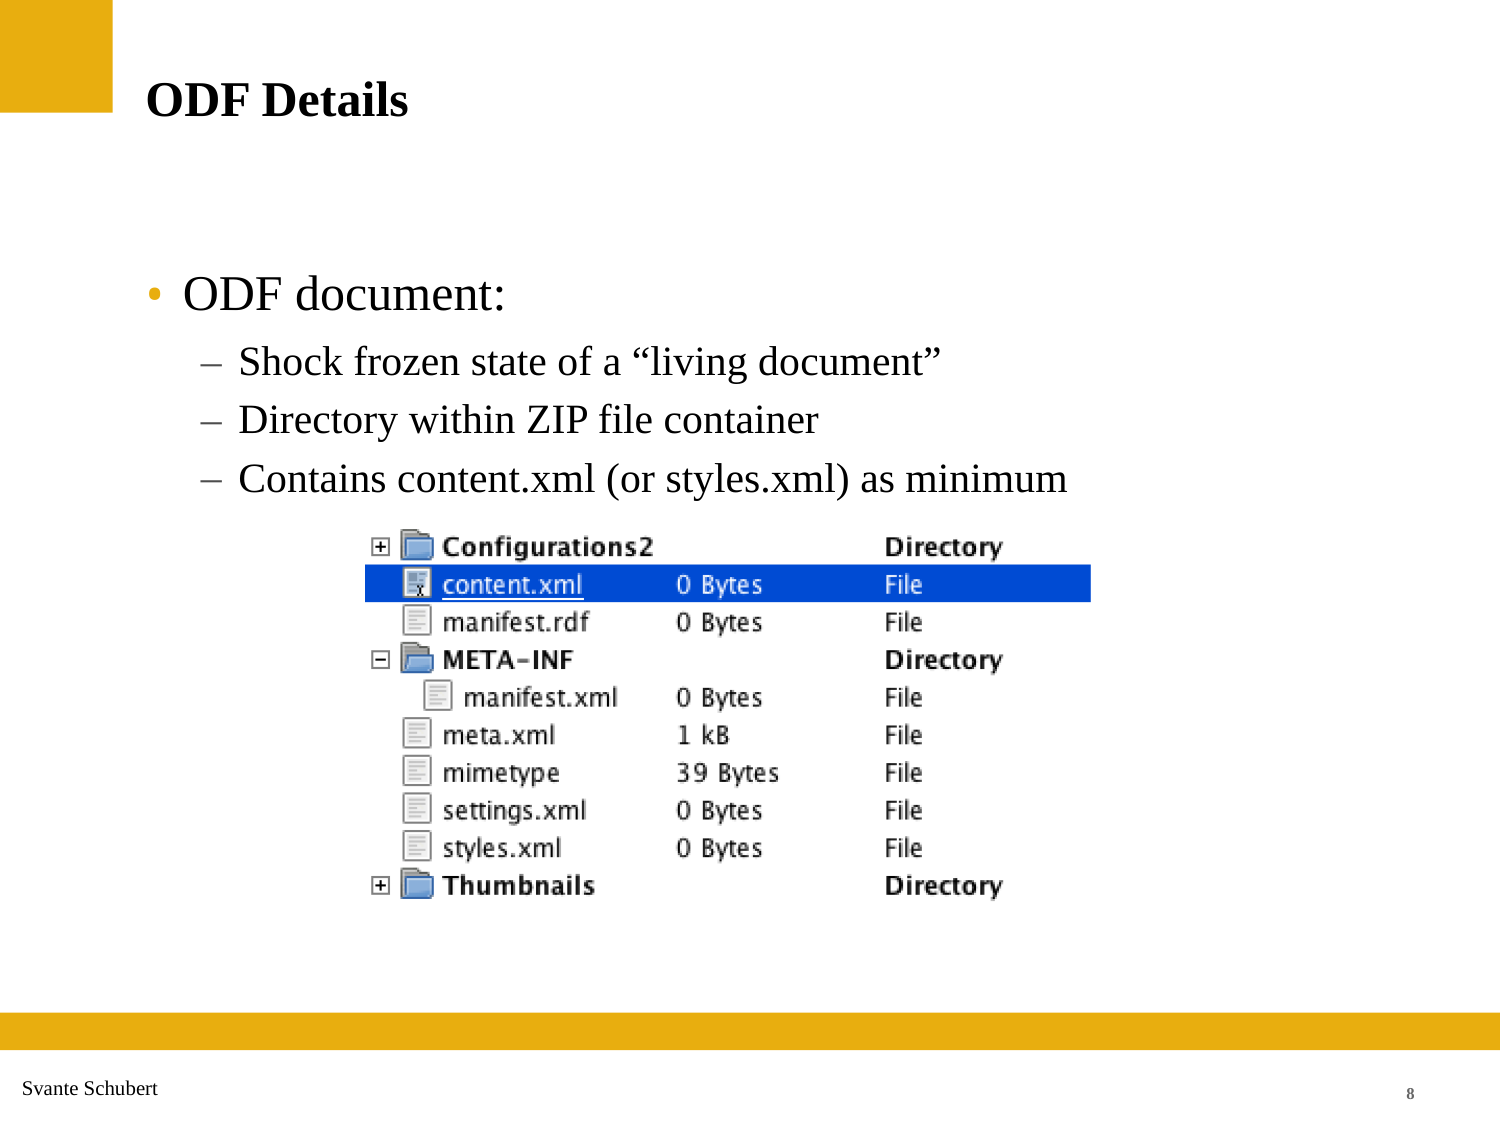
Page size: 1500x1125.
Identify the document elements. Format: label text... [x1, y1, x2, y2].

picture [365, 529, 1120, 922]
title ODF Details [145, 67, 1388, 219]
list ODF document: Shock frozen state of a “living document” Directory within ZIP file container Contains content.xml (or styles.xml) as minimum [145, 265, 1423, 1009]
